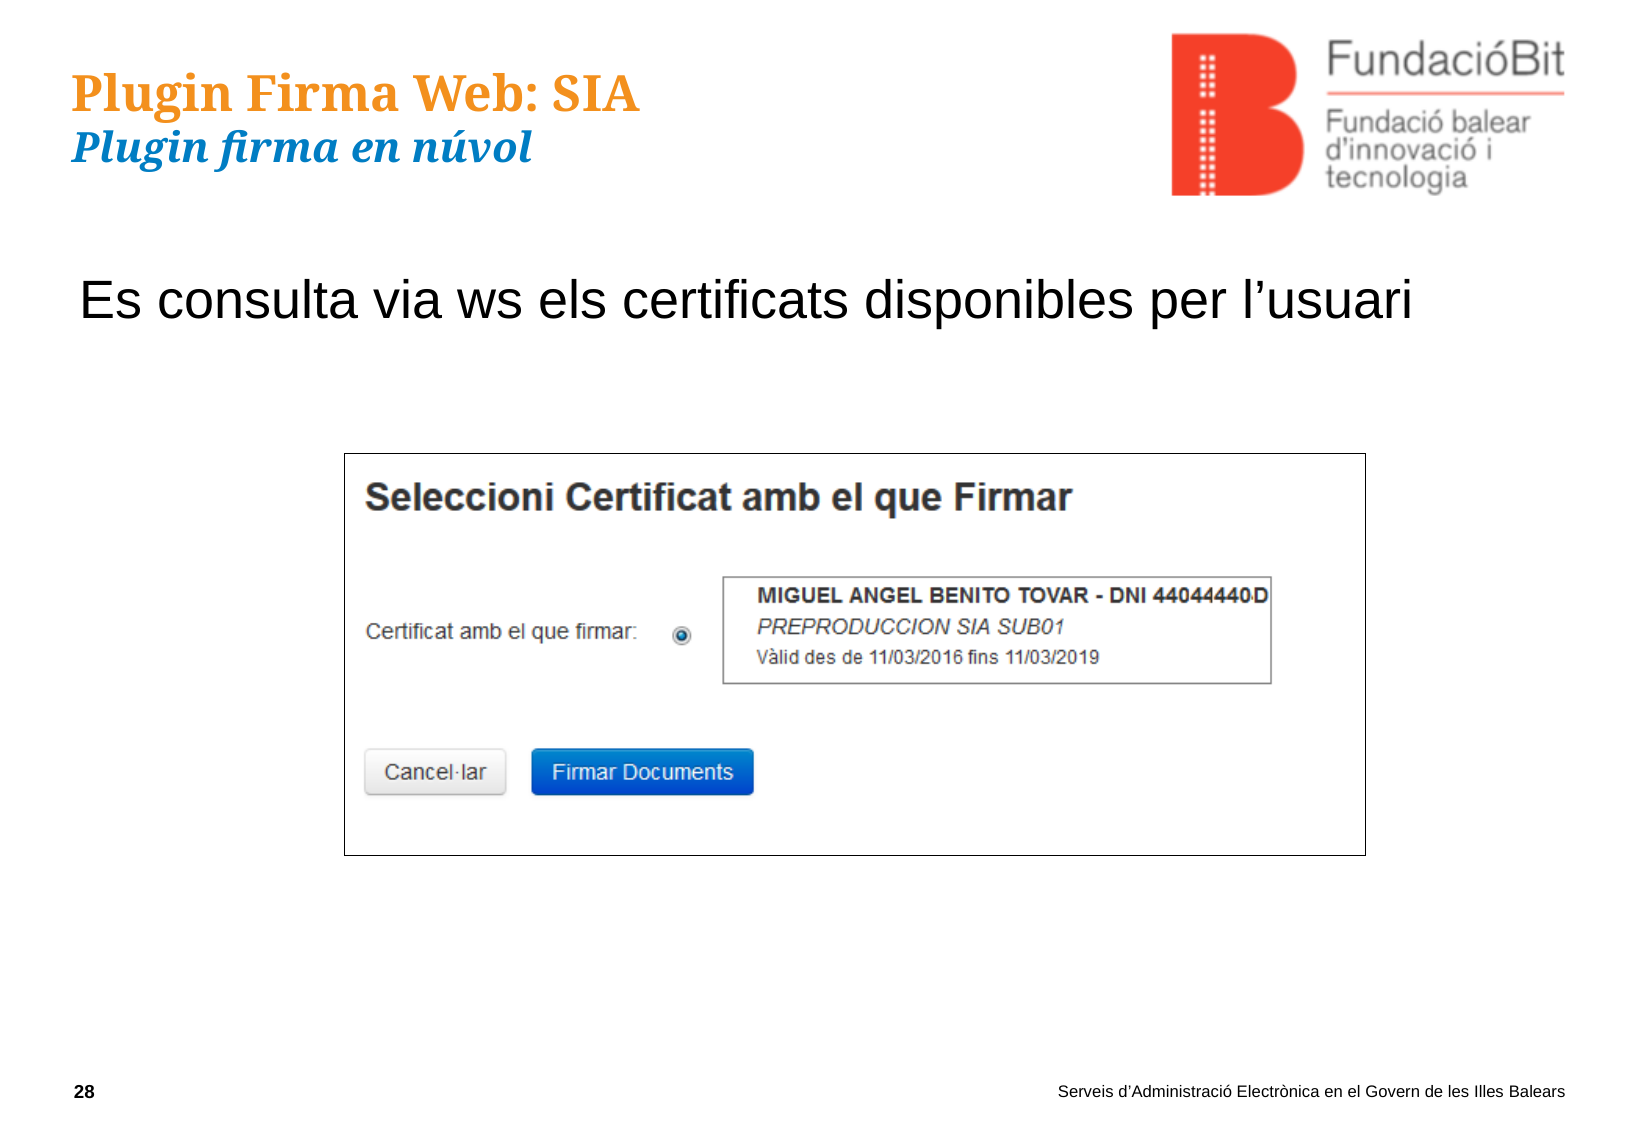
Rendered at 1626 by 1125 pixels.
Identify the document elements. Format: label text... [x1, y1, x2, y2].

text_box Es consulta via ws els certificats disponibles per l’usuari [79, 270, 1516, 331]
picture [1155, 24, 1602, 211]
slide_number <número> [73, 1079, 125, 1104]
picture [344, 453, 1366, 856]
text_box Plugin Firma Web: SIA Plugin firma en núvol [71, 61, 1569, 165]
